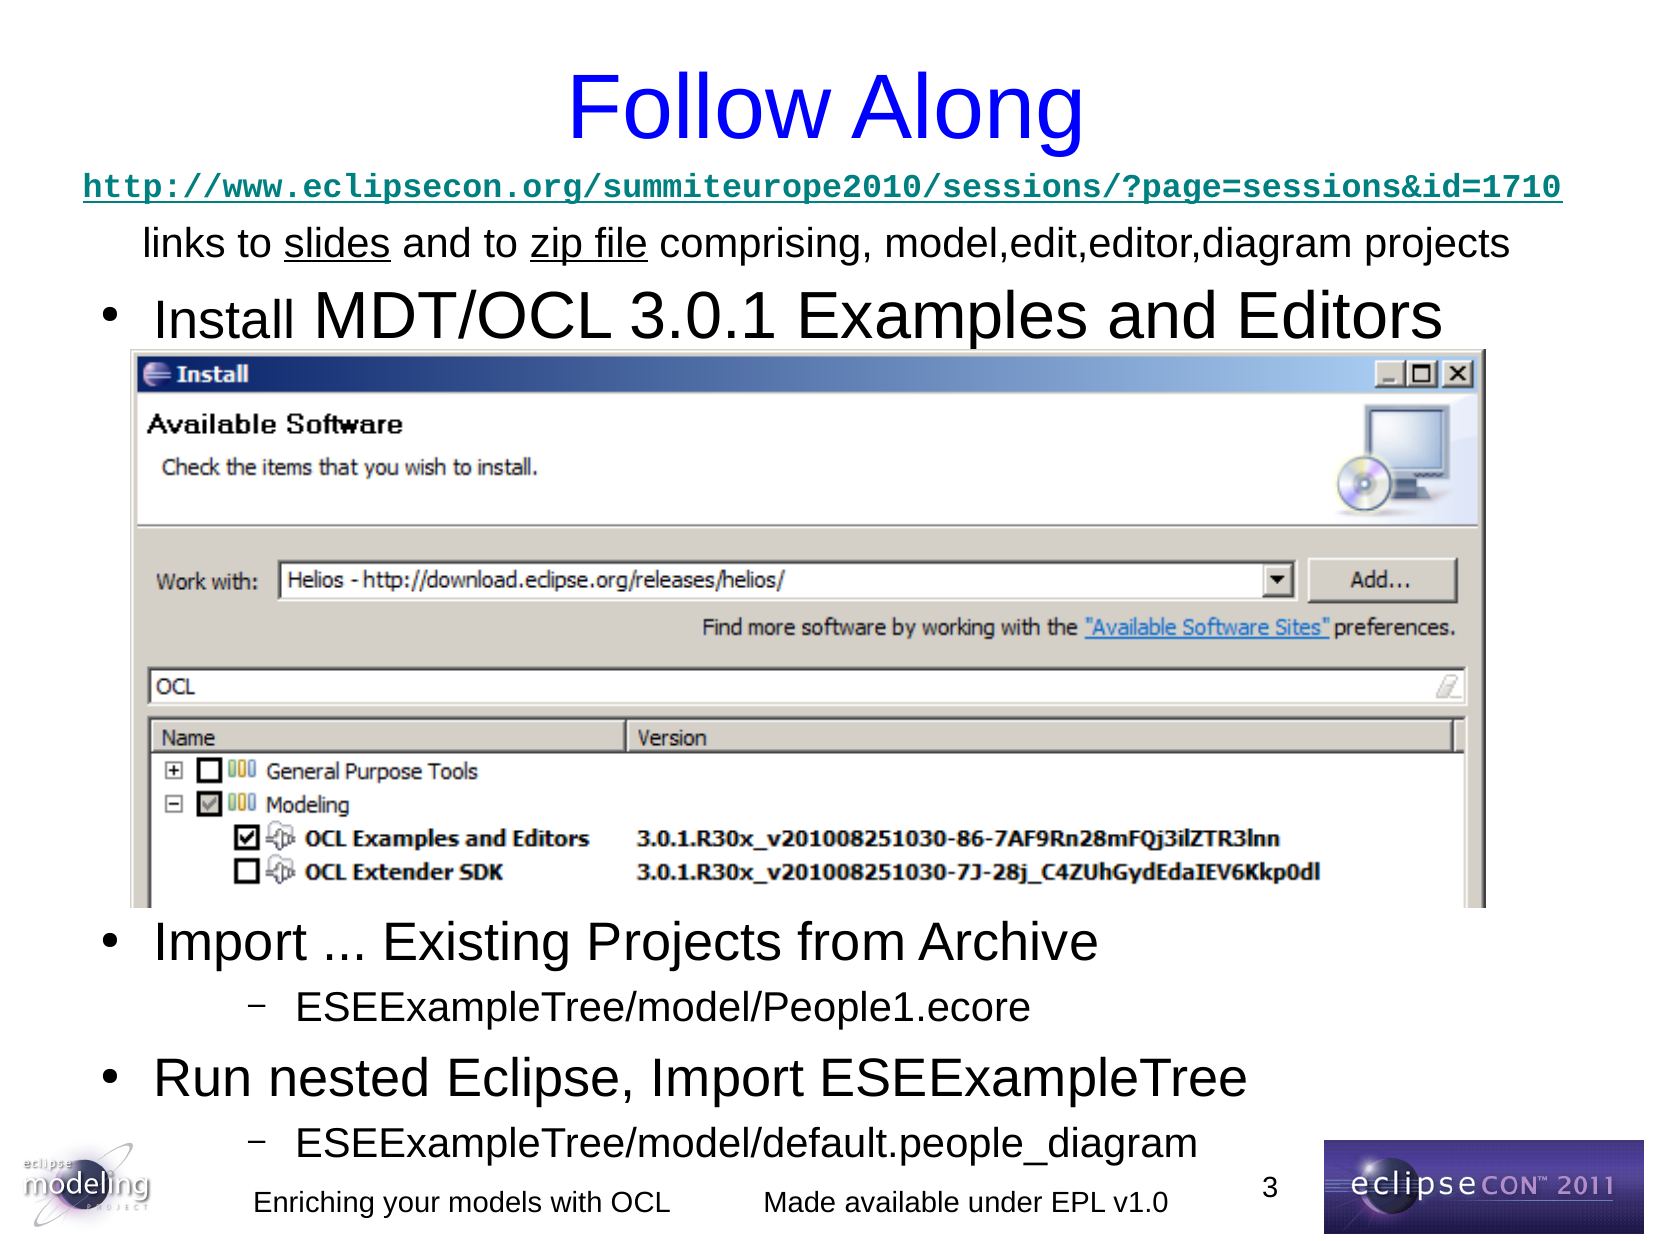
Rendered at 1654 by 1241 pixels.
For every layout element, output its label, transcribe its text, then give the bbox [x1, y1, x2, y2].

picture [130, 349, 1486, 908]
picture [9, 1136, 156, 1235]
list http://www.eclipsecon.org/summiteurope2010/sessions/?page=sessions&id=1710 links to slides and to zip file comprising, model,edit,editor,diagram projects Install MDT/OCL 3.0.1 Examples and Editors Import ... Existing Projects from Archive ESEExampleTree/model/People1.ecore Run nested Eclipse, Import ESEExampleTree ESEExampleTree/model/default.people_diagram [82, 170, 1571, 1168]
picture [1324, 1140, 1644, 1234]
title Follow Along [82, 49, 1571, 166]
